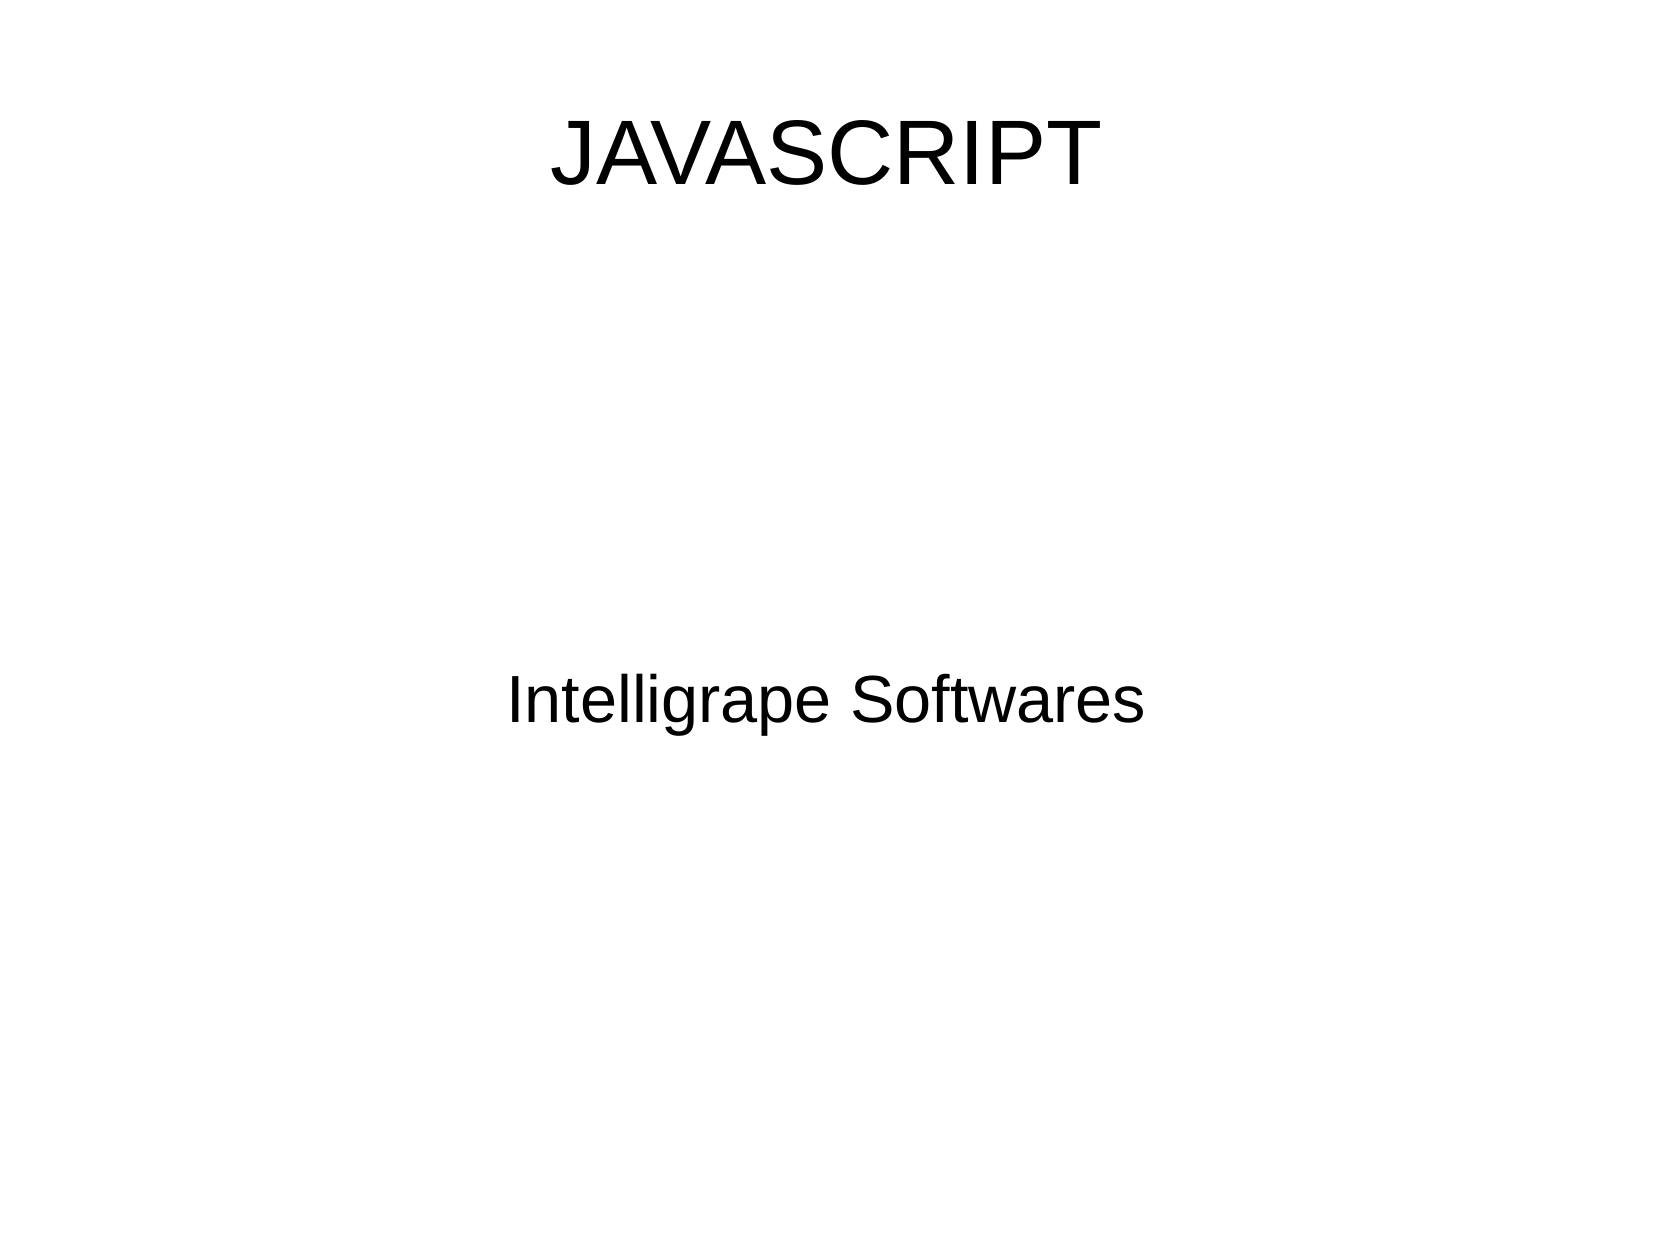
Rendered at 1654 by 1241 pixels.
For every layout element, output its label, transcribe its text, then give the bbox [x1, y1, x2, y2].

subtitle Intelligrape Softwares [82, 290, 1571, 1109]
title JAVASCRIPT [82, 49, 1571, 257]
